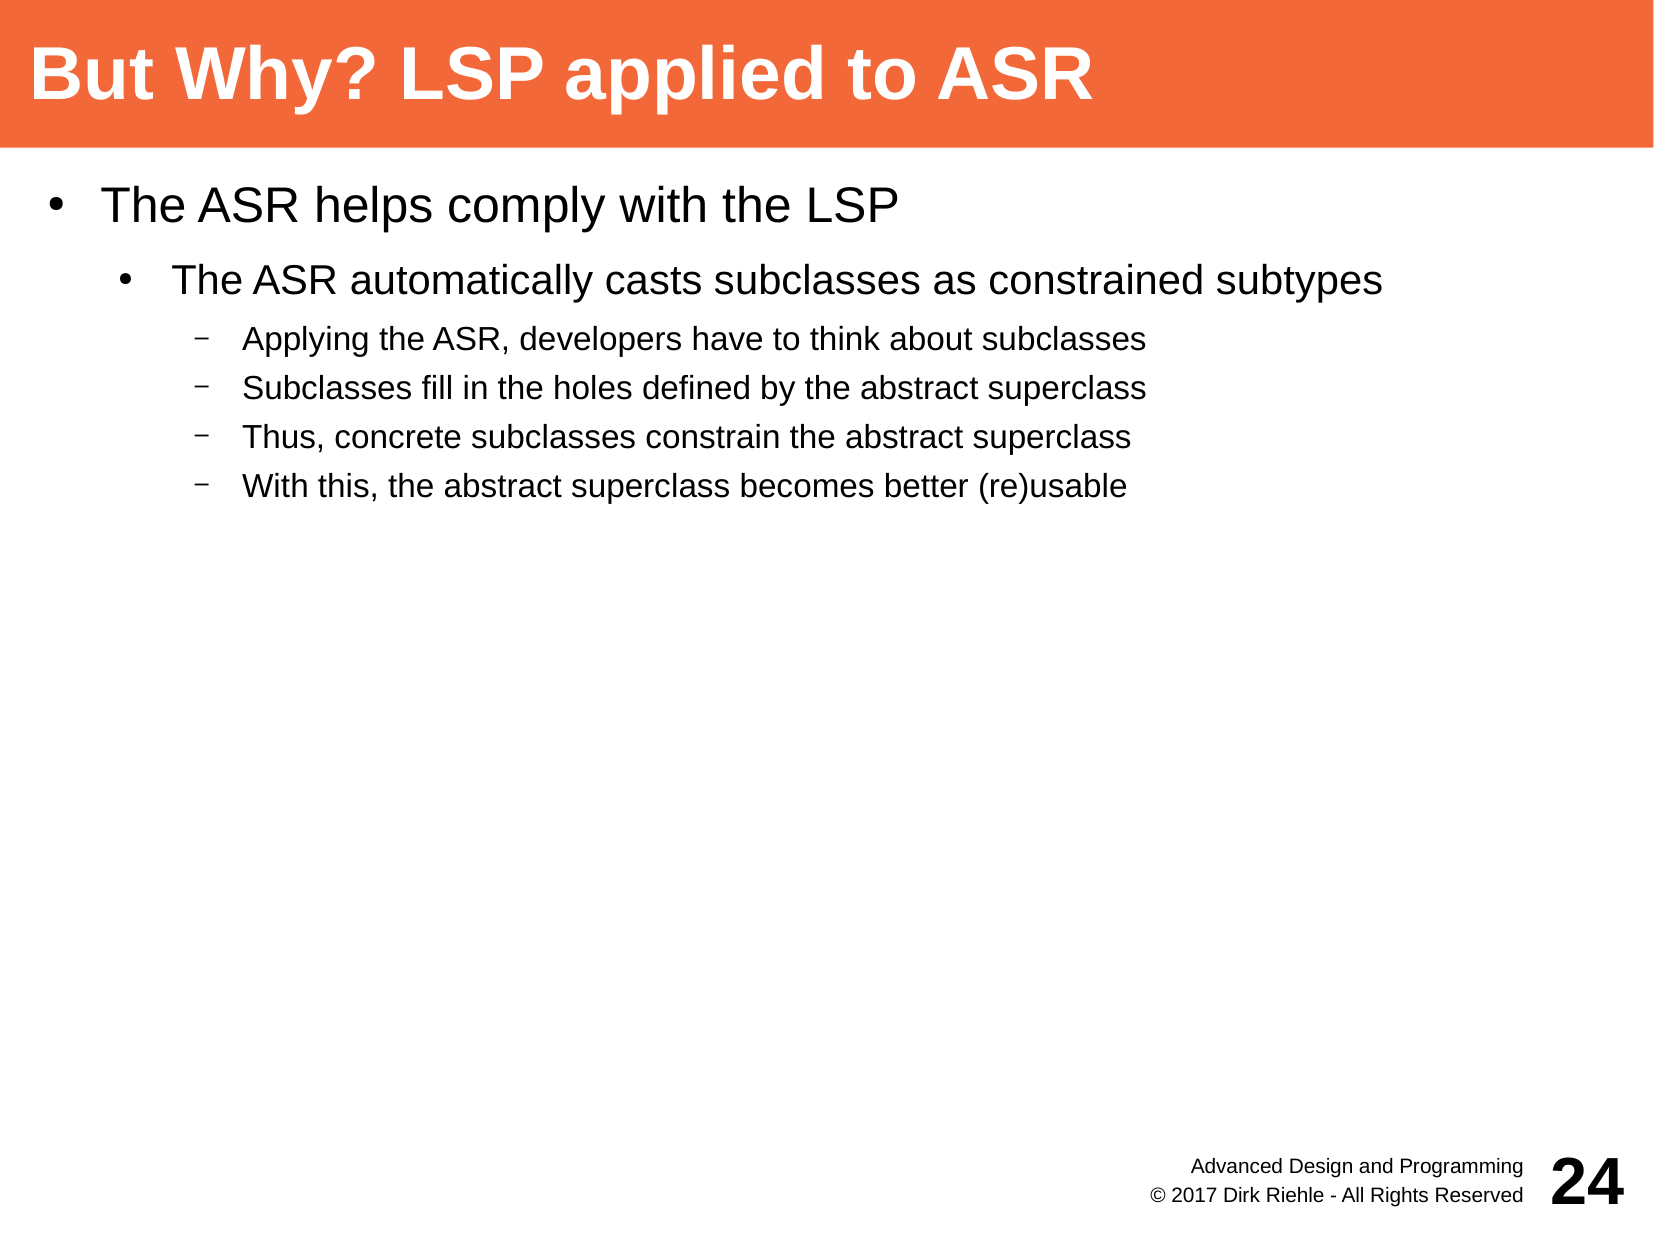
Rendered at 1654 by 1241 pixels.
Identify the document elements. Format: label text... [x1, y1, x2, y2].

list The ASR helps comply with the LSP The ASR automatically casts subclasses as constrained subtypes Applying the ASR, developers have to think about subclasses Subclasses fill in the holes defined by the abstract superclass Thus, concrete subclasses constrain the abstract superclass With this, the abstract superclass becomes better (re)usable [29, 177, 1625, 1063]
title But Why? LSP applied to ASR [0, 0, 1654, 148]
